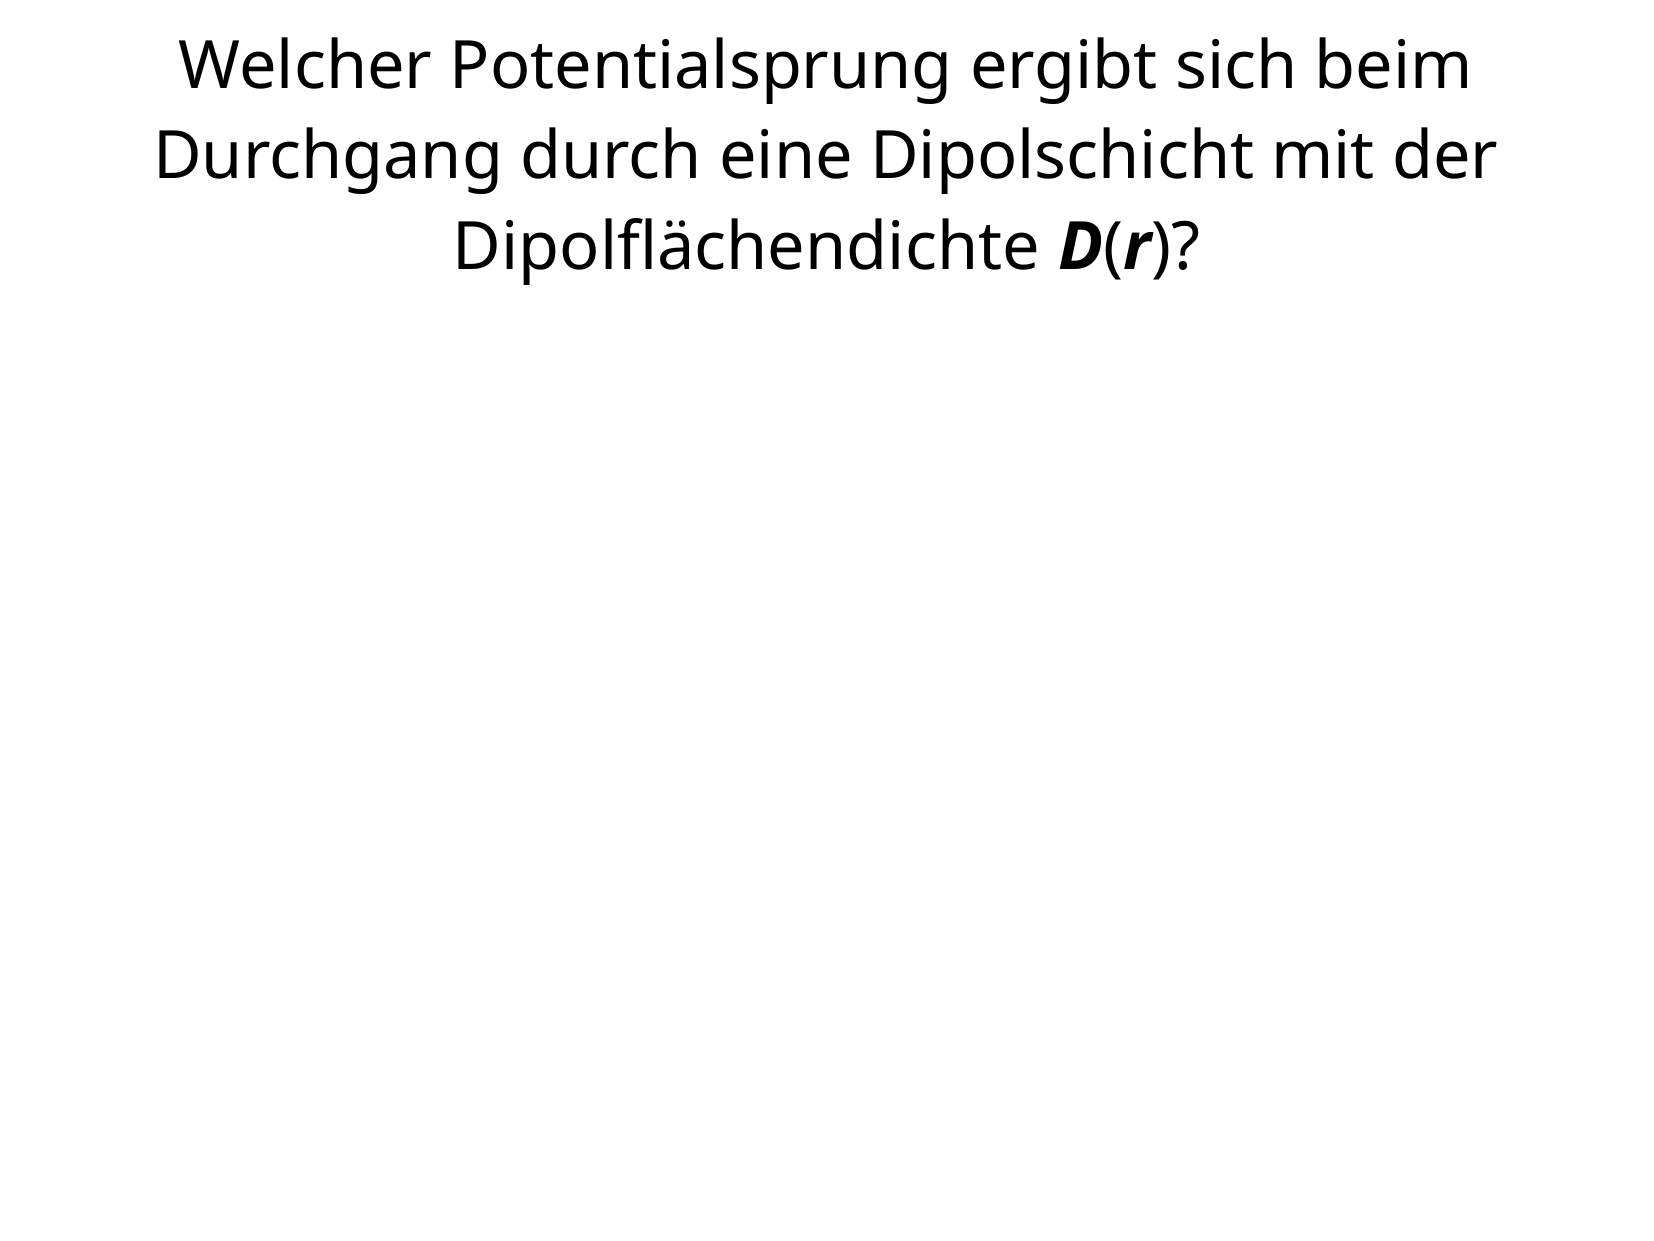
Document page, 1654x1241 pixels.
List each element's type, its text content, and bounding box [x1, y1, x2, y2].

title Welcher Potentialsprung ergibt sich beim Durchgang durch eine Dipolschicht mit der Dipolflächendichte D(r)? [82, 19, 1571, 287]
